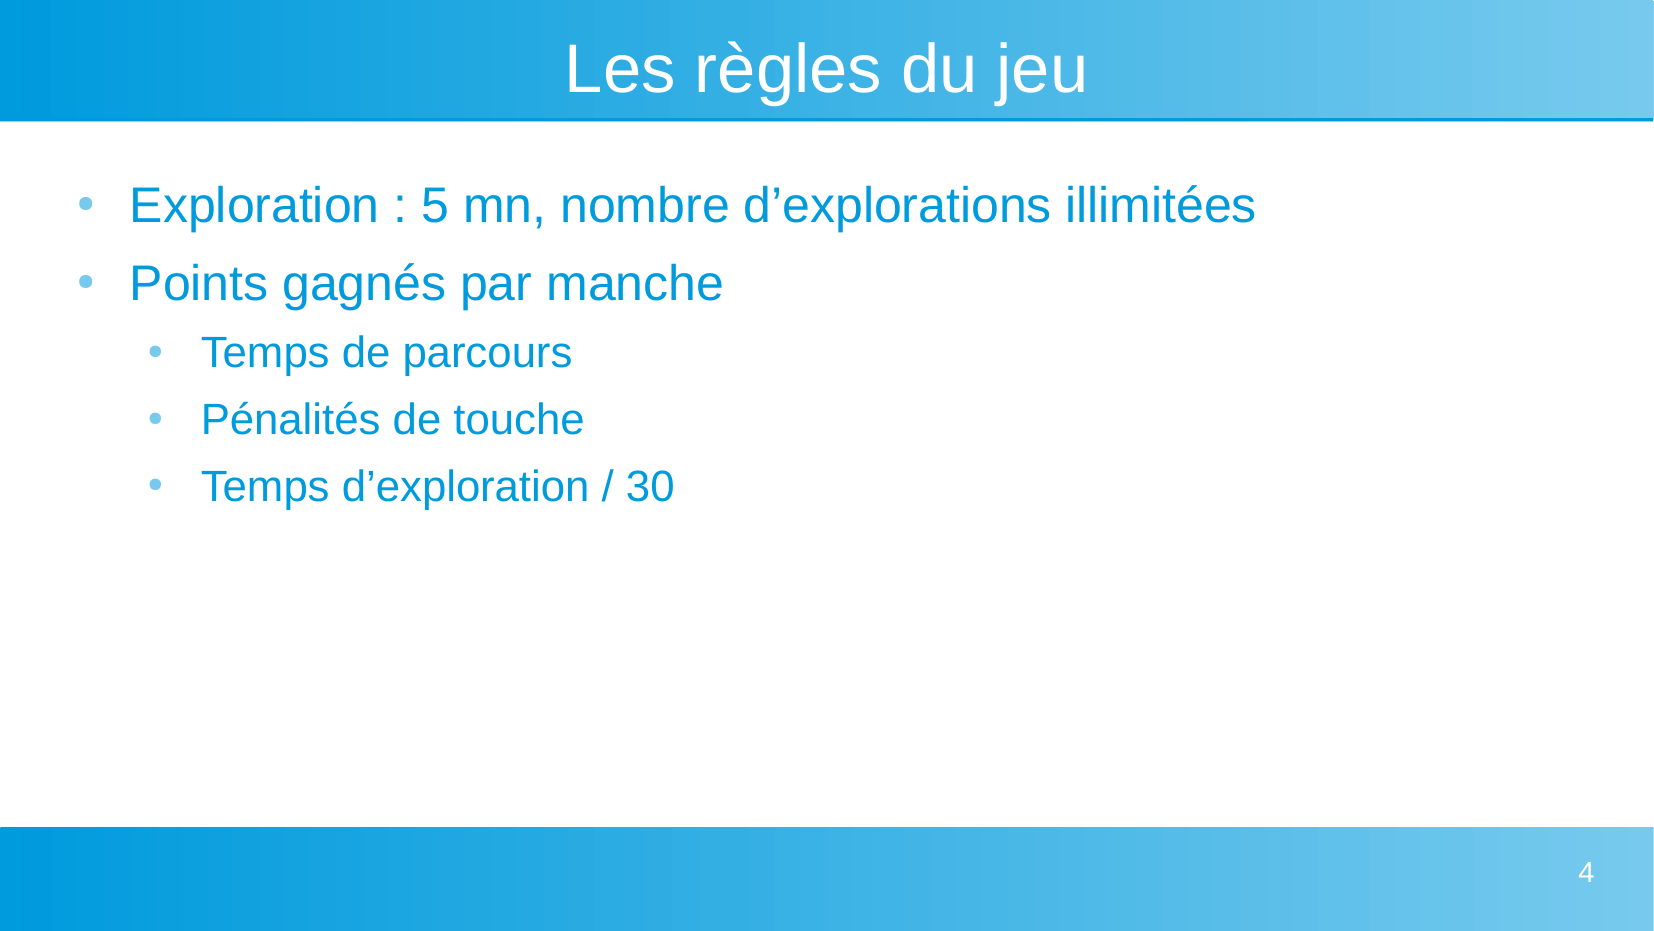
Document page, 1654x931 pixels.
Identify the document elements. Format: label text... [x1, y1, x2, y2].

list Exploration : 5 mn, nombre d’explorations illimitées Points gagnés par manche Temps de parcours Pénalités de touche Temps d’exploration / 30 [59, 177, 1595, 768]
title Les règles du jeu [59, 29, 1595, 108]
